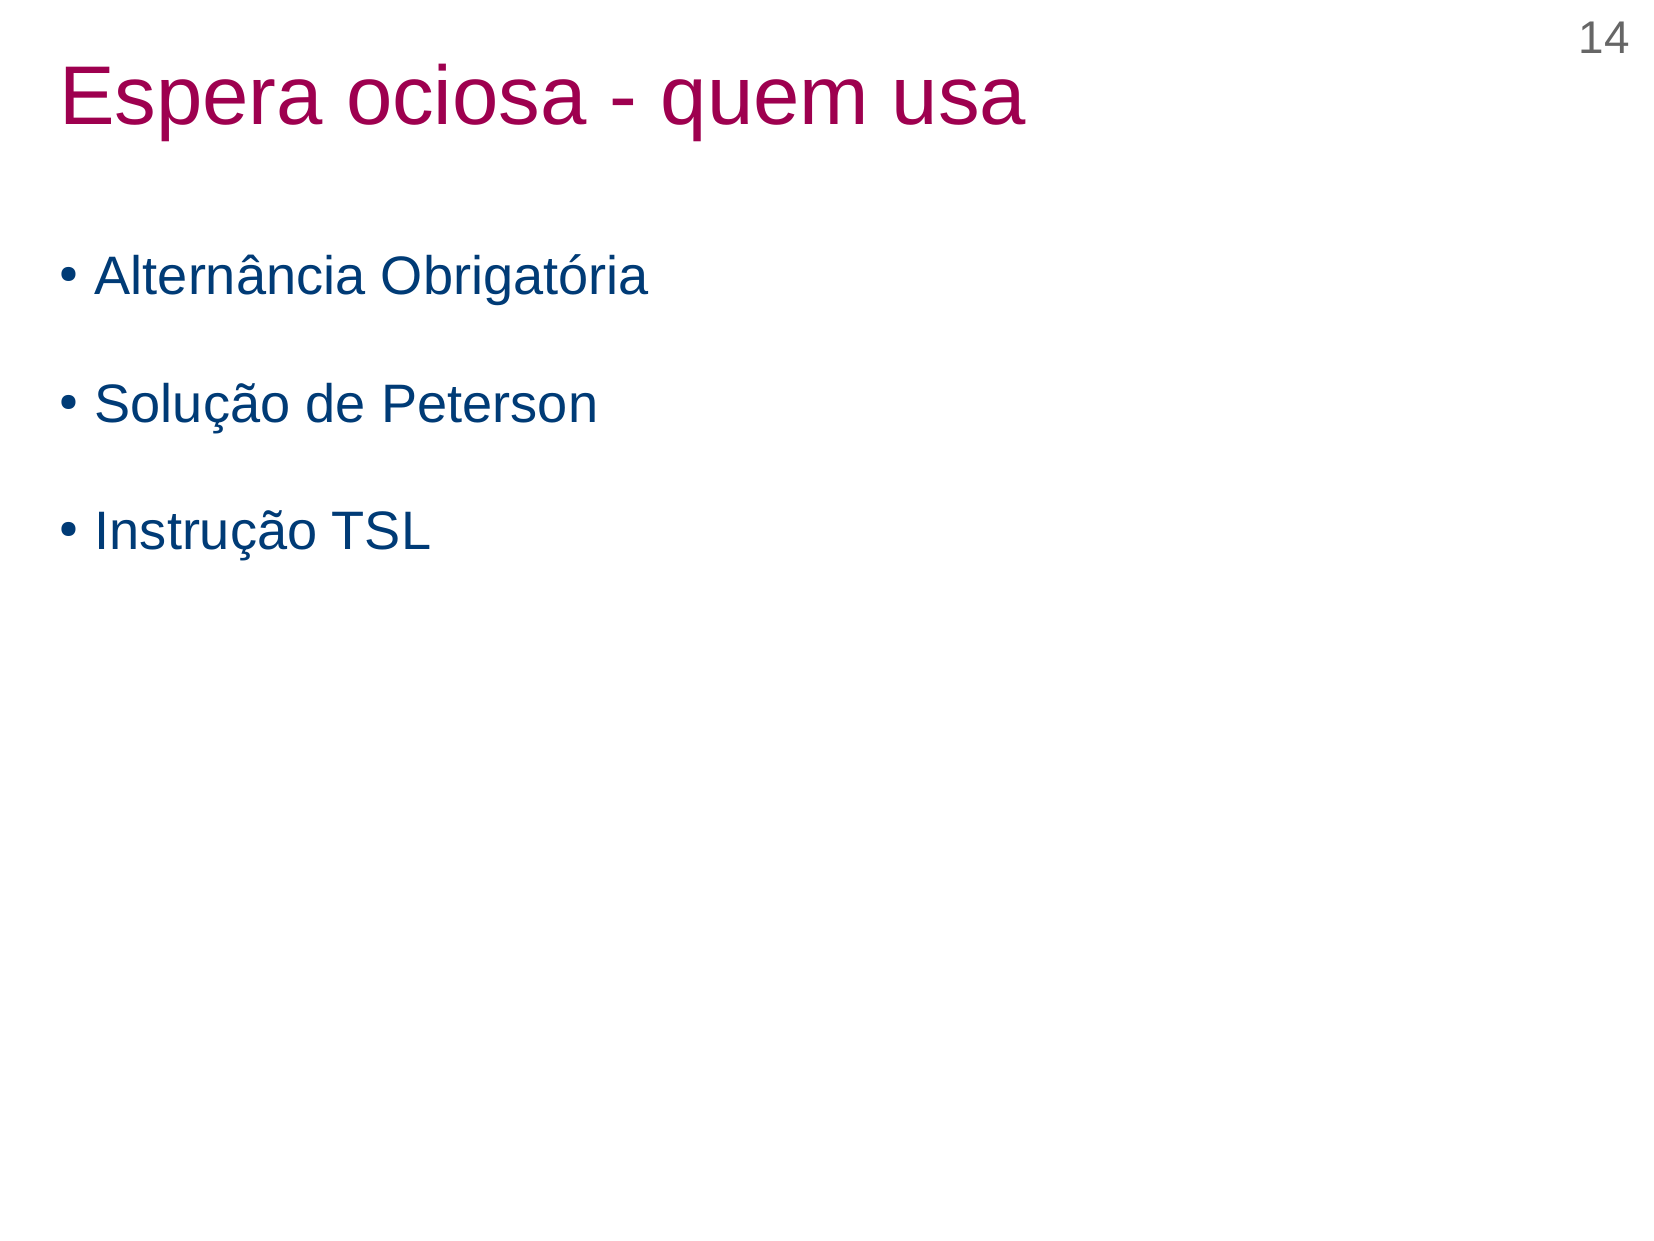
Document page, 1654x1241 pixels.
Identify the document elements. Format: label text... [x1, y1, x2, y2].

title Espera ociosa - quem usa [59, 29, 1595, 148]
list Alternância Obrigatória Solução de Peterson Instrução TSL [59, 236, 1595, 1211]
